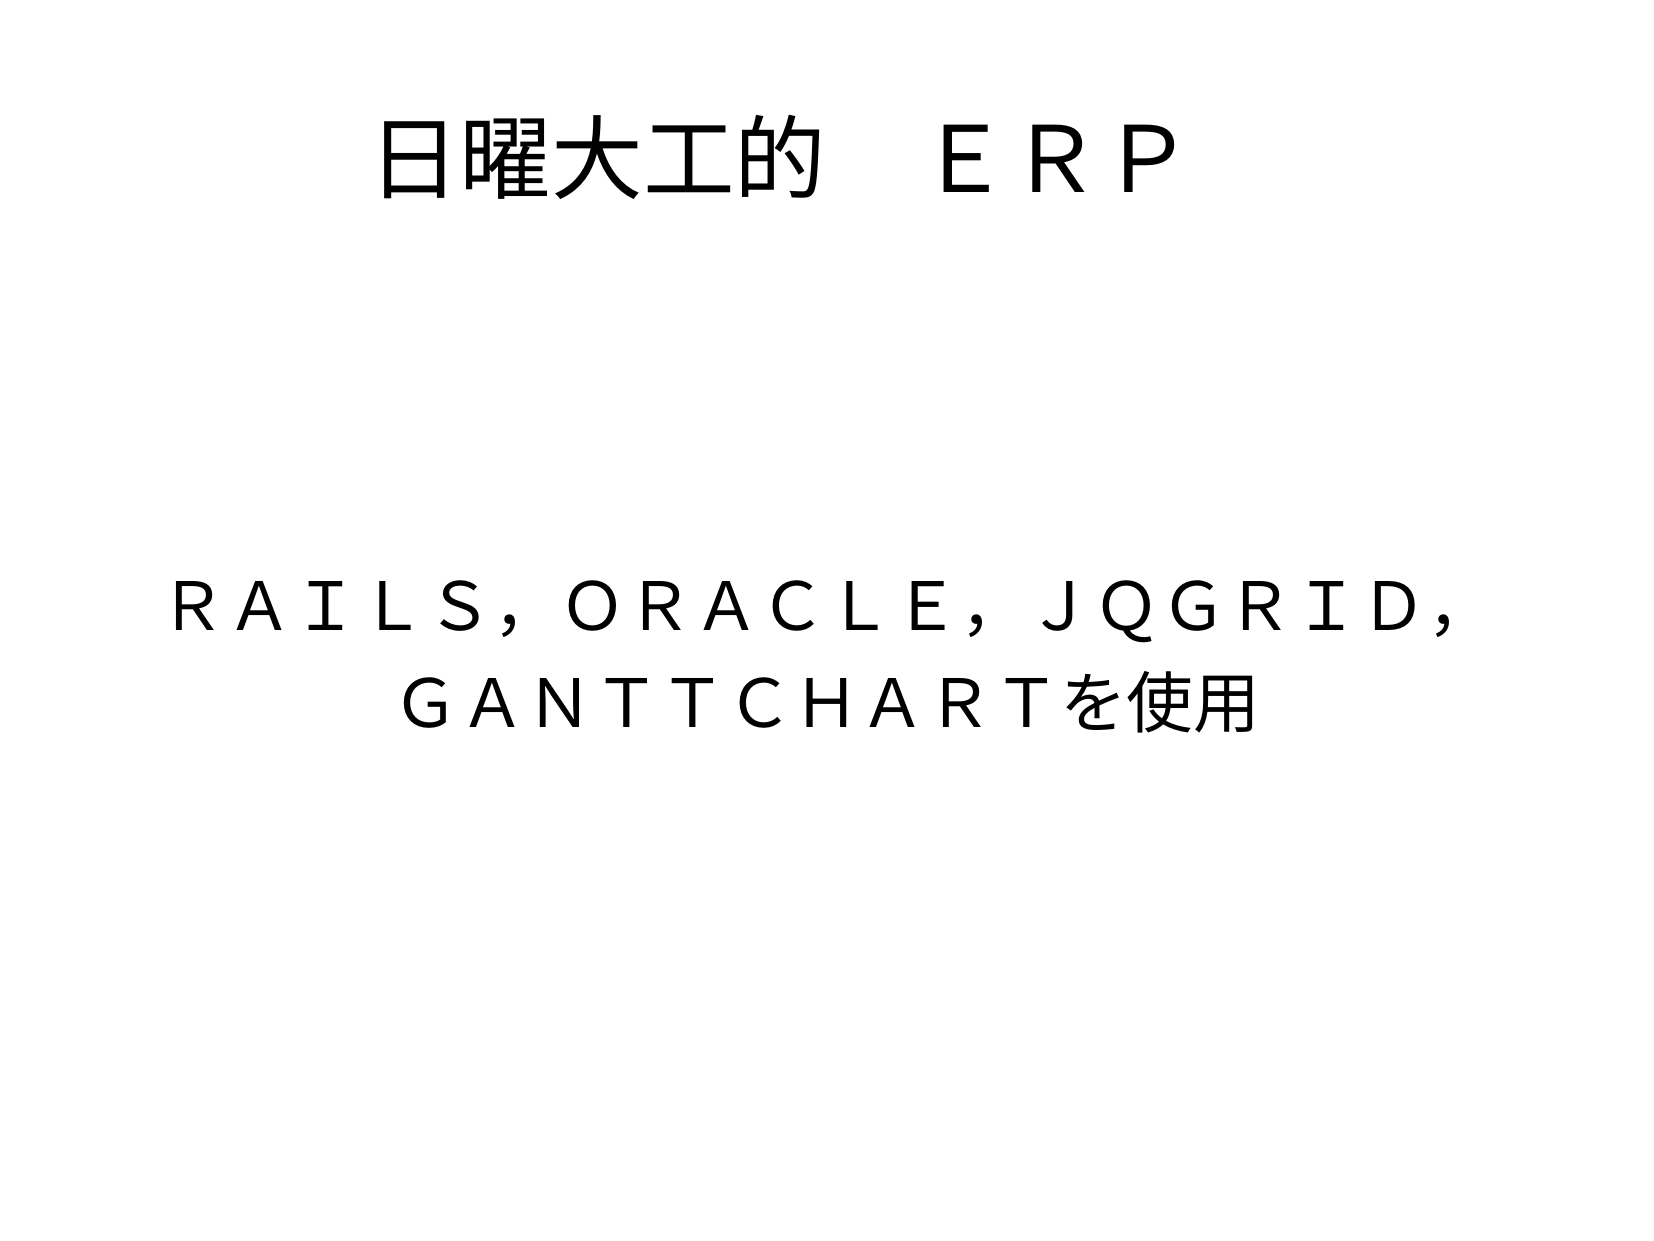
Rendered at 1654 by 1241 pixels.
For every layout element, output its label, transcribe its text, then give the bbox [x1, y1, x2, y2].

subtitle ＲＡＩＬＳ，ＯＲＡＣＬＥ，ＪＱＧＲＩＤ， ＧＡＮＴＴＣＨＡＲＴを使用 [82, 290, 1571, 1010]
title 日曜大工的 ＥＲＰ [82, 49, 1571, 257]
